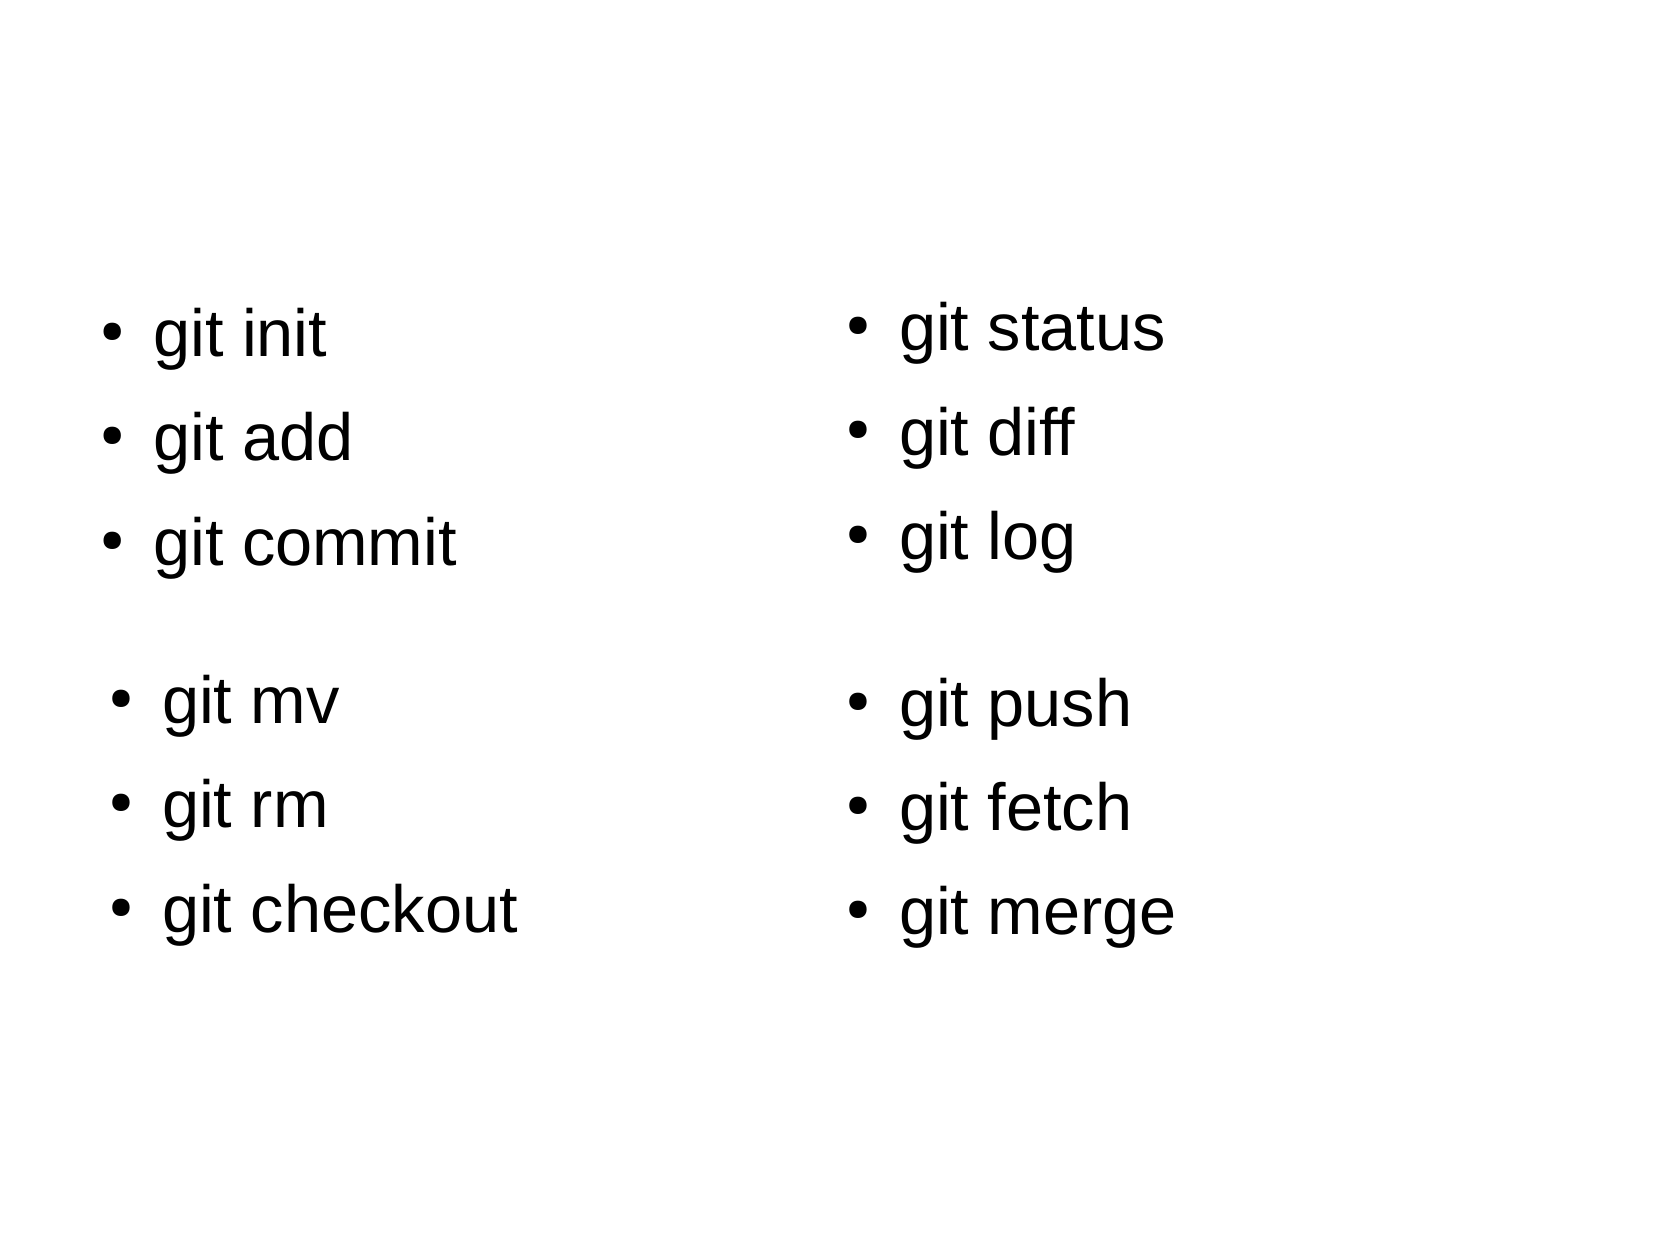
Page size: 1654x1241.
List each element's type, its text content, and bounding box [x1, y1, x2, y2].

list git mv git rm git checkout [91, 663, 802, 1007]
list git push git fetch git merge [828, 665, 1539, 1009]
list git status git diff git log [828, 290, 1539, 634]
list git init git add git commit [82, 296, 793, 640]
